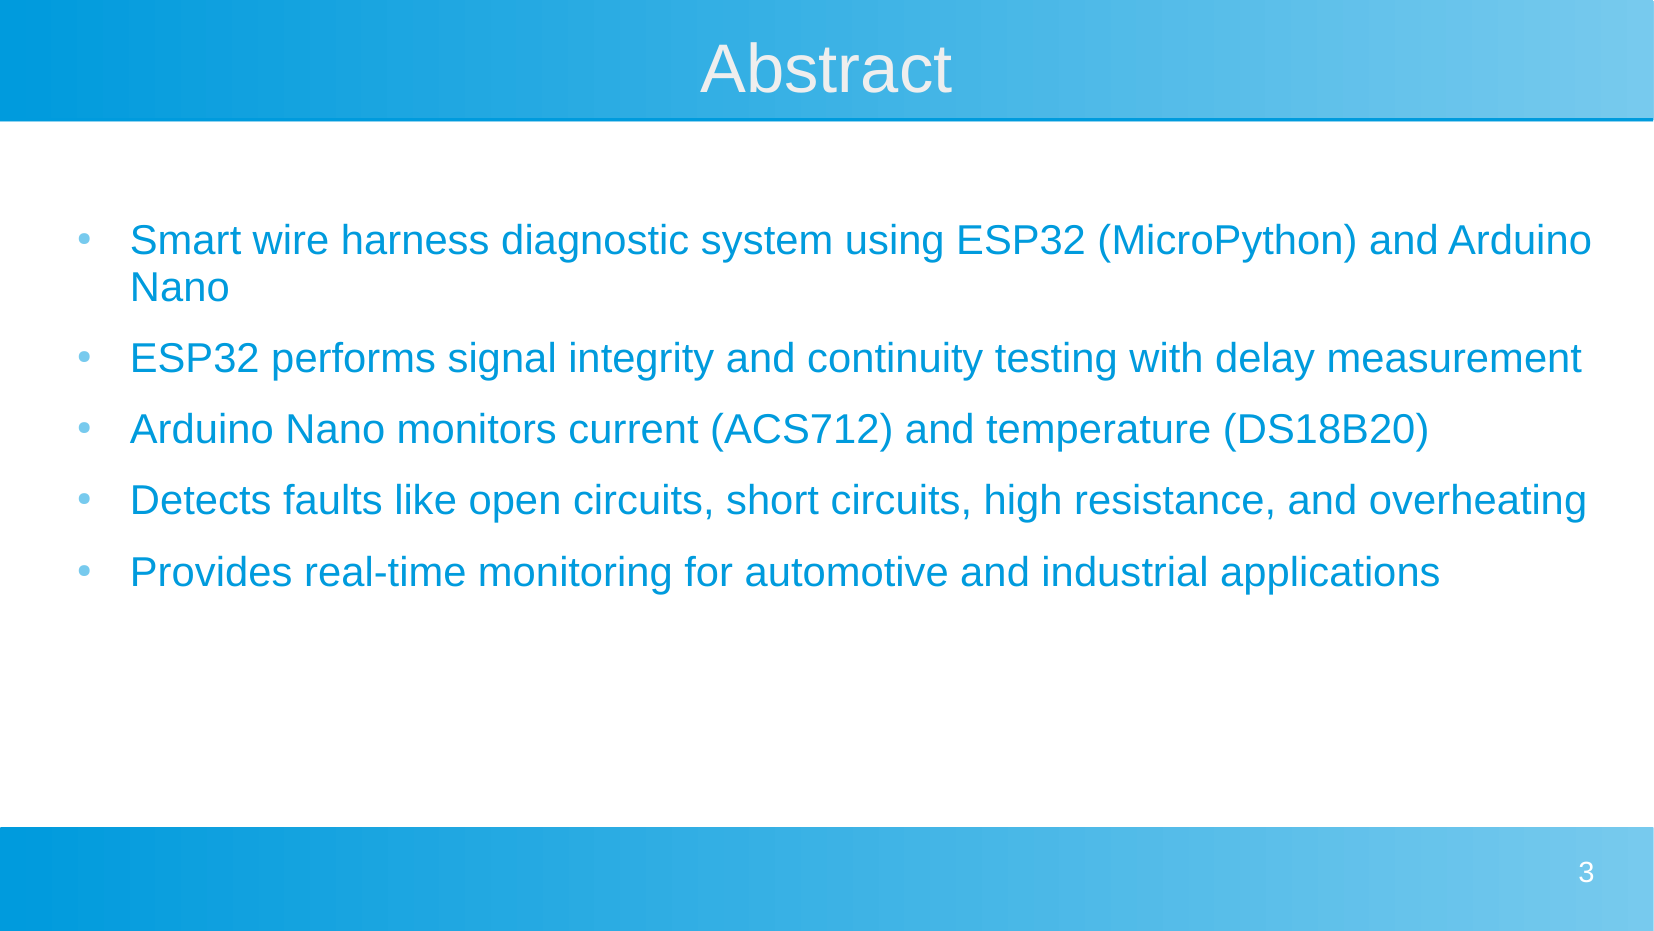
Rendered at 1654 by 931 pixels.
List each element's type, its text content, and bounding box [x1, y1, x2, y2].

title Abstract [59, 29, 1595, 108]
list Smart wire harness diagnostic system using ESP32 (MicroPython) and Arduino Nano ESP32 performs signal integrity and continuity testing with delay measurement Arduino Nano monitors current (ACS712) and temperature (DS18B20) Detects faults like open circuits, short circuits, high resistance, and overheating Provides real-time monitoring for automotive and industrial applications [59, 150, 1595, 741]
